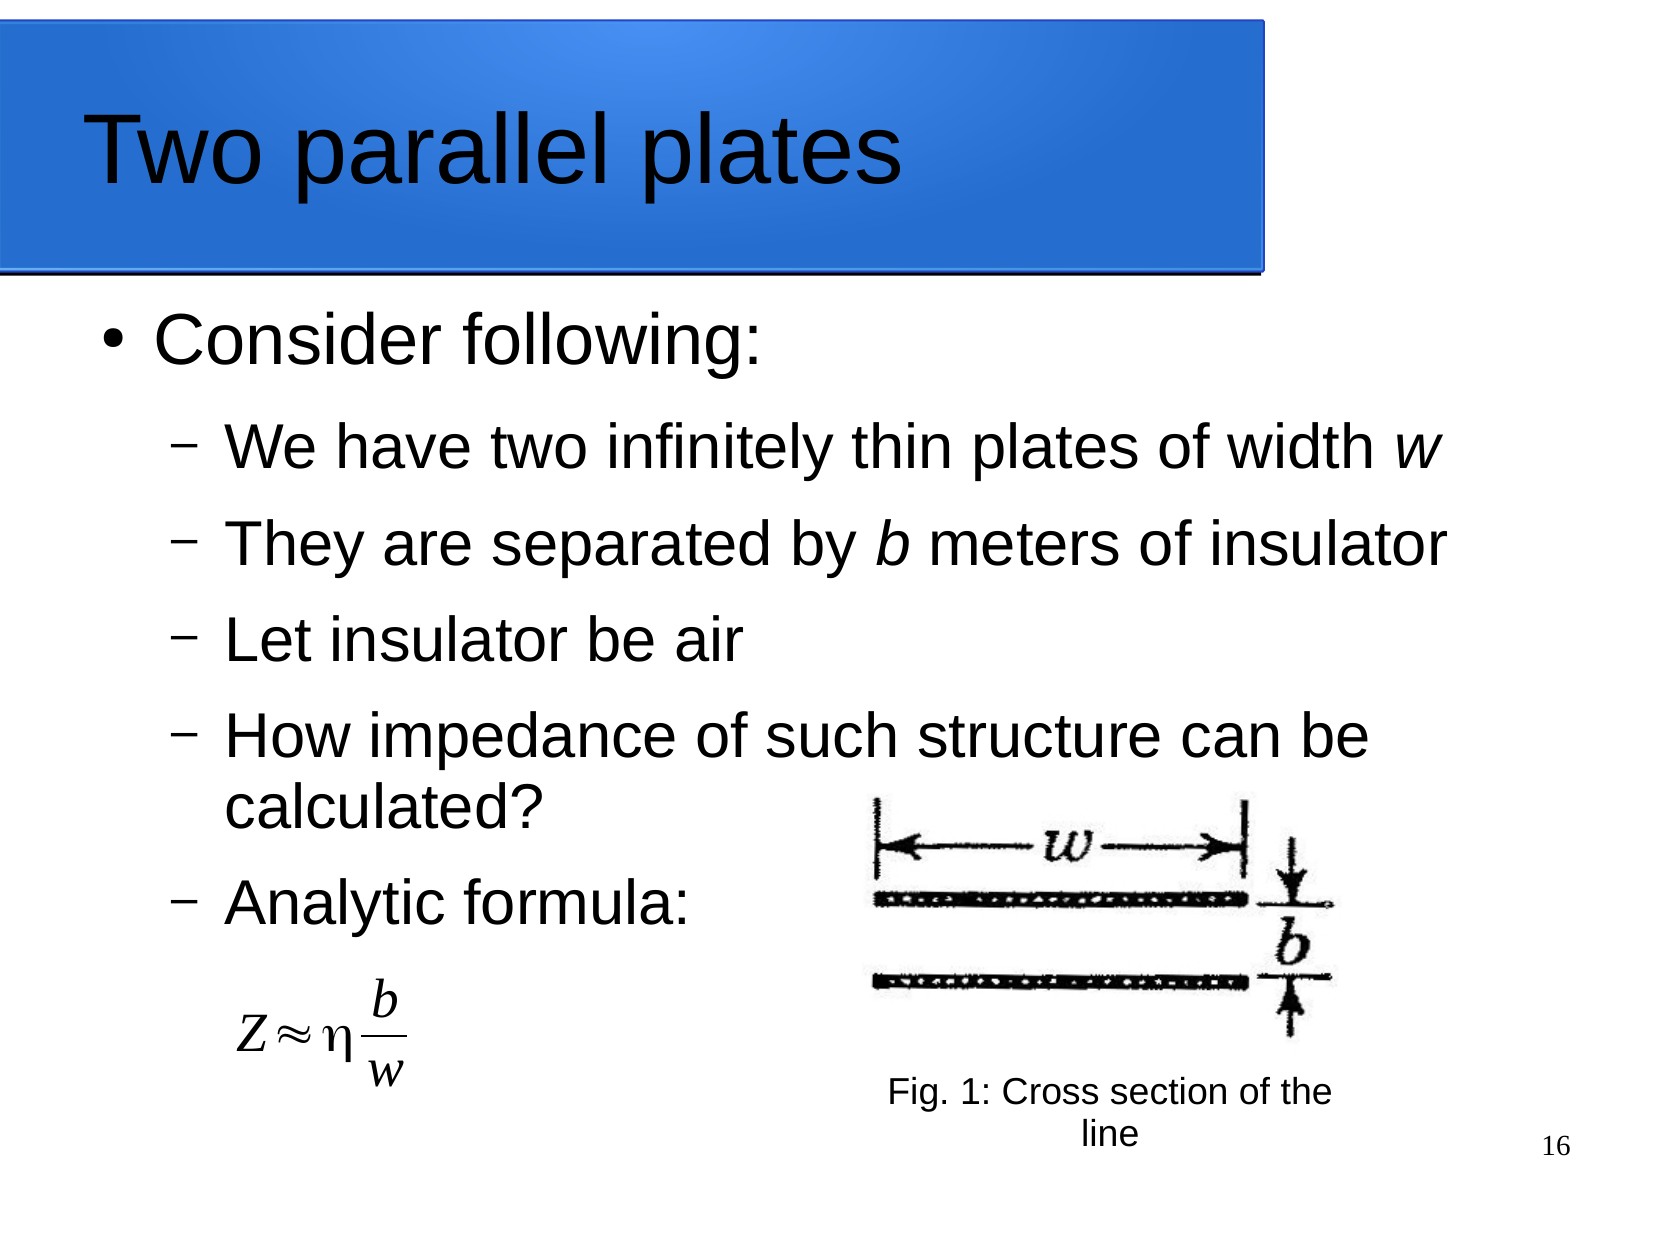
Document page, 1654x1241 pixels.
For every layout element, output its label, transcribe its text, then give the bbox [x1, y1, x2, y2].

list Consider following: We have two infinitely thin plates of width w They are separated by b meters of insulator Let insulator be air How impedance of such structure can be calculated? Analytic formula: [82, 299, 1571, 1019]
picture [862, 791, 1345, 1053]
title Two parallel plates [82, 47, 1235, 252]
text_box Fig. 1: Cross section of the line [862, 1062, 1359, 1162]
chart [218, 968, 424, 1101]
